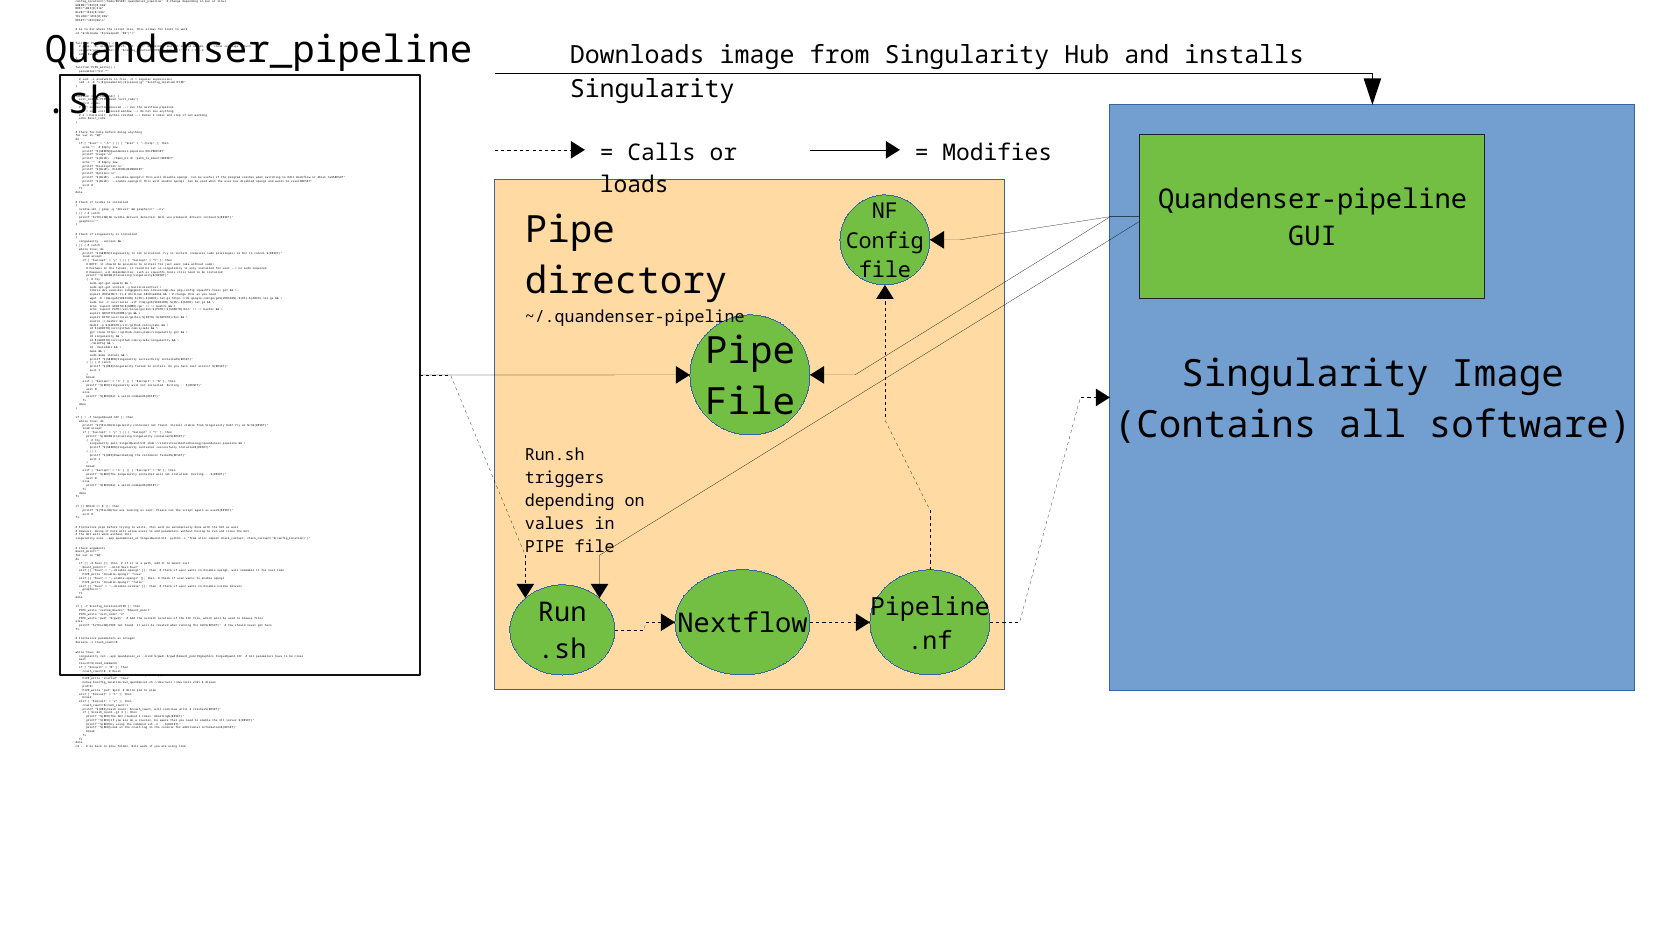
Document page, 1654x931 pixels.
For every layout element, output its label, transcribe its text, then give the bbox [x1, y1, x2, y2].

text_box Pipe directory ~/.quandenser-pipeline [509, 194, 825, 310]
text_box Run.sh triggers depending on values in PIPE file [600, 510, 675, 565]
text_box Run .sh [509, 584, 615, 676]
text_box #!/bin/bash config_location="/home/$USER/.quandenser_pipeline" # Change depending on mac or linux GREEN="\033[0;92m" RED="\033[0;31m" BLUE="\033[0;34m" YELLOW="\033[0;93m" RESET="\033[0m\n" # Go to dir where the script lies, this allows for links to work cd "$(dirname "$(realpath "$0")")" function PIPE_read() { # grep: -o, only get match, cut: -d'=' deliminter and get second column, tr: clear carriage return value=$(grep -o "$1=.*" "$config_location/PIPE" | cut -d'=' -f2 | tr -d '\r') echo $value } function PIPE_write() { parameter="$1=.*" value="$1=$2" # sed: -i overwrite in file, -E = regular expressions sed -i -E "s|${parameter}|${value}|g" "$config_location/PIPE" } function read_command() { exit_code=$(PIPE_read "exit_code") # Exit codes: # 0 = run button pressed --> run the nextflow pipeline # 1 = soft exit, closed window --> Do not run anything # 2 = hard exit, python crashed --> Rerun 3 times and stop if not working echo $exit_code } # Check for help before doing anything for var in "$@" do if [ "$var" = "-h" ] || [ "$var" = "--help" ]; then echo "" # Empty row printf "${GREEN}Quandenser-pipeline HELP$RESET" printf "Usage:\n" printf "${BLUE} ./Open_UI.sh <path_to_mount>$RESET" echo "" # Empty row printf "Description:\n" printf "${BLUE} PLACEHOLDER$RESET" printf "Options:\n" printf "${BLUE} --disable-opengl\t This will disable opengl. Can be useful if the program crashes when switching to Edit Workflow or About tab$RESET" printf "${BLUE} --enable-opengl\t This will enable opengl. Can be used when the user has disabled opengl and wants to reset$RESET" exit 0 fi done # Check if nvidia is installed { nvidia-smi | grep -q "Driver" && graphics=" --nv" } || { # catch printf "${YELLOW}No nvidia drivers detected. Will use prebuilt drivers instead ${RESET}" graphics="" } # Check if singularity is installed { singularity --version && : } || { # catch while true; do printf "${GREEN}Singularity is not installed. Y/y to install (requires sudo privileges) or N/n to cancel ${RESET}" read accept if [ "$accept" = "y" ] || [ "$accept" = "Y" ]; then # NOTE: it should be possible to install for just user (aka without sudo) # Perhaps in the future, it could be set so singularity is only installed for user --> no sudo required # However, all dependencies, such as squashfs-tools still need to be installed printf "${GREEN}Installing Singularity${RESET}" { # try sudo apt-get update && \ sudo apt-get install -y build-essential \ libssl-dev uuid-dev libgpgme11-dev libseccomp-dev pkg-config squashfs-tools git && \ export VERSION=1.11.4 OS=linux ARCH=amd64 && \ # change this as you need wget -O /tmp/go${VERSION}.${OS}-${ARCH}.tar.gz https://dl.google.com/go/go${VERSION}.${OS}-${ARCH}.tar.gz && \ sudo tar -C /usr/local -xzf /tmp/go${VERSION}.${OS}-${ARCH}.tar.gz && \ echo 'export GOPATH=${HOME}/go' >> ~/.bashrc && \ echo 'export PATH=/usr/local/go/bin:${PATH}:${GOPATH}/bin' >> ~/.bashrc && \ export GOPATH=${HOME}/go && \ export PATH=/usr/local/go/bin:${PATH}:${GOPATH}/bin && \ source ~/.bashrc && \ mkdir -p ${GOPATH}/src/github.com/sylabs && \ cd ${GOPATH}/src/github.com/sylabs && \ git clone https://github.com/sylabs/singularity.git && \ cd singularity && \ cd ${GOPATH}/src/github.com/sylabs/singularity && \ ./mconfig && \ cd ./builddir && \ make && \ sudo make install && \ printf "${GREEN}Singularity successfully installed${RESET}" } || { # catch printf "${RED}Singularity failed to install. Do you have root access? ${RESET}" exit 1 } break elif [ "$accept" = "n" ] || [ "$accept" = "N" ]; then printf "${RED}Singularity will not installed. Exiting... ${RESET}" exit 0 else printf "${RED}Not a valid command${RESET}" fi done } if [ ! -f SingulQuand.SIF ]; then while true; do printf "${YELLOW}Singularity container not found. Install stable from Singularity Hub? Y/y or N/n${RESET}" read accept if [ "$accept" = "y" ] || [ "$accept" = "Y" ]; then printf "${GREEN}Installing Singularity container${RESET}" { # try singularity pull SingulQuand.SIF shub://statisticalbiotechnology/quandenser-pipeline && \ printf "${GREEN}Singularity container successfully installed${RESET}" } || { printf "${RED}Downloading the container failed${RESET}" exit 1 } break elif [ "$accept" = "n" ] || [ "$accept" = "N" ]; then printf "${RED}The Singularity container will not installed. Exiting... ${RESET}" exit 0 else printf "${RED}Not a valid command${RESET}" fi done fi if (( $EUID == 0 )); then printf "${YELLOW}You are running as root. Please run the script again as user${RESET}" exit 0 fi # Initialize pipe before trying to write, this will be automacially done with the GUI as well # However, doing it here will allow users to add parameters without having to run and close the GUI # The GUI will work without this singularity exec --app quandenser_ui SingulQuand.SIF python -c "from utils import check_corrupt; check_corrupt('${config_location}')" # Check arguments mount_point="" for var in "$@" do if [[ -d $var ]]; then # If it is a path, add it to mount list mount_point+=" --bind $var:$var" elif [[ "$var" = "--disable-opengl" ]]; then # Check if user wants to disable opengl, will remember it for next time PIPE_write "disable-opengl" "true" elif [[ "$var" = "--enable-opengl" ]]; then # Check if user wants to enable opengl PIPE_write "disable-opengl" "false" elif [[ "$var" = "--disable-nvidia" ]]; then # Check if user wants to disable nvidia drivers graphics="" fi done if [ -f $config_location/PIPE ]; then PIPE_write "custom_mounts" "$mount_point" PIPE_write "exit_code" "2" PIPE_write "pwd" "$(pwd)" # Add the current location of the SIF file, which will be used to browse files else printf "${YELLOW}PIPE not found. It will be created when running the GUI${RESET}" # You should never get here fi # Initialize parameters as integer declare -i crash_count=0 while true; do singularity run --app quandenser_ui --bind $(pwd):$(pwd)$mount_point$graphics SingulQuand.SIF # All parameters have to be close wait result=$(read_command) if [ "$result" = "0" ]; then crash_count=0 # Reset PIPE_write "exit_code" "2" # Write pid to pipe PIPE_write "started" "true" nohup $config_location/run_quandenser.sh </dev/null >/dev/null 2>&1 & disown pid=$! PIPE_write "pid" $pid # Write pid to pipe elif [ "$result" = "1" ]; then break elif [ "$result" = "2" ]; then crash_count=$crash_count+1 printf "${RED}Crash count: $crash_count, will continue until 3 crashes${RESET}" if [ $crash_count -gt 3 ]; then printf "${RED}The GUI crashed 3 times. Aborting${RESET}" printf "${RED}If you are on a cluster, be aware that you need to enable the X11 server ${RESET}" printf "${RED}by using the command ssh -X ...${RESET}" printf "${RED}Look at the crash log in the console for additional information${RESET}" break fi fi done cd - # Go back to prev folder. Will work if you are using link [59, 130, 420, 675]
text_box Quandenser-pipeline GUI [1139, 134, 1485, 299]
text_box Quandenser_pipeline.sh [29, 14, 495, 130]
text_box Downloads image from Singularity Hub and installs Singularity [554, 29, 1440, 112]
text_box = Modifies [899, 129, 1125, 186]
text_box [494, 179, 1005, 374]
text_box Singularity Image (Contains all software) [1109, 104, 1635, 691]
text_box Pipe File [689, 314, 810, 435]
text_box = Calls or loads [584, 129, 810, 186]
text_box Run.sh triggers depending on values in PIPE file [509, 435, 675, 565]
text_box Pipeline .nf [869, 569, 990, 675]
text_box Nextflow [674, 569, 810, 675]
text_box NF Config file [839, 194, 930, 285]
text_box [494, 283, 1005, 690]
